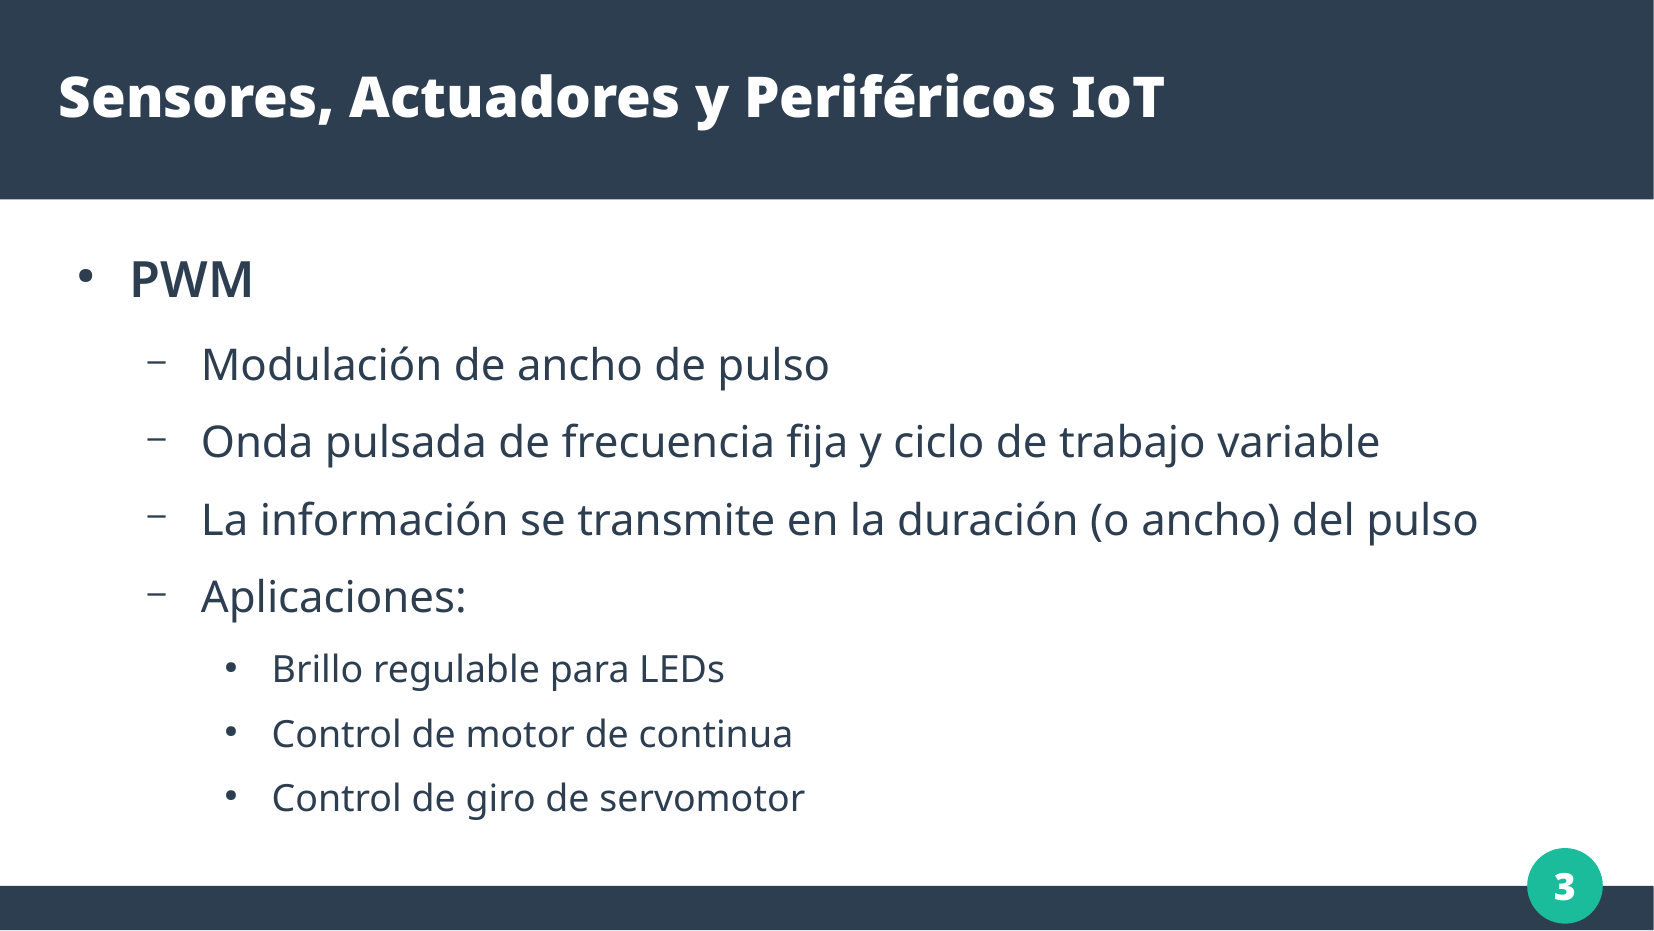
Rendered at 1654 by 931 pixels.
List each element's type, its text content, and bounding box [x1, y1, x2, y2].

title Sensores, Actuadores y Periféricos IoT [59, 37, 1595, 155]
list PWM Modulación de ancho de pulso Onda pulsada de frecuencia fija y ciclo de trabajo variable La información se transmite en la duración (o ancho) del pulso Aplicaciones: Brillo regulable para LEDs Control de motor de continua Control de giro de servomotor [59, 243, 1595, 864]
